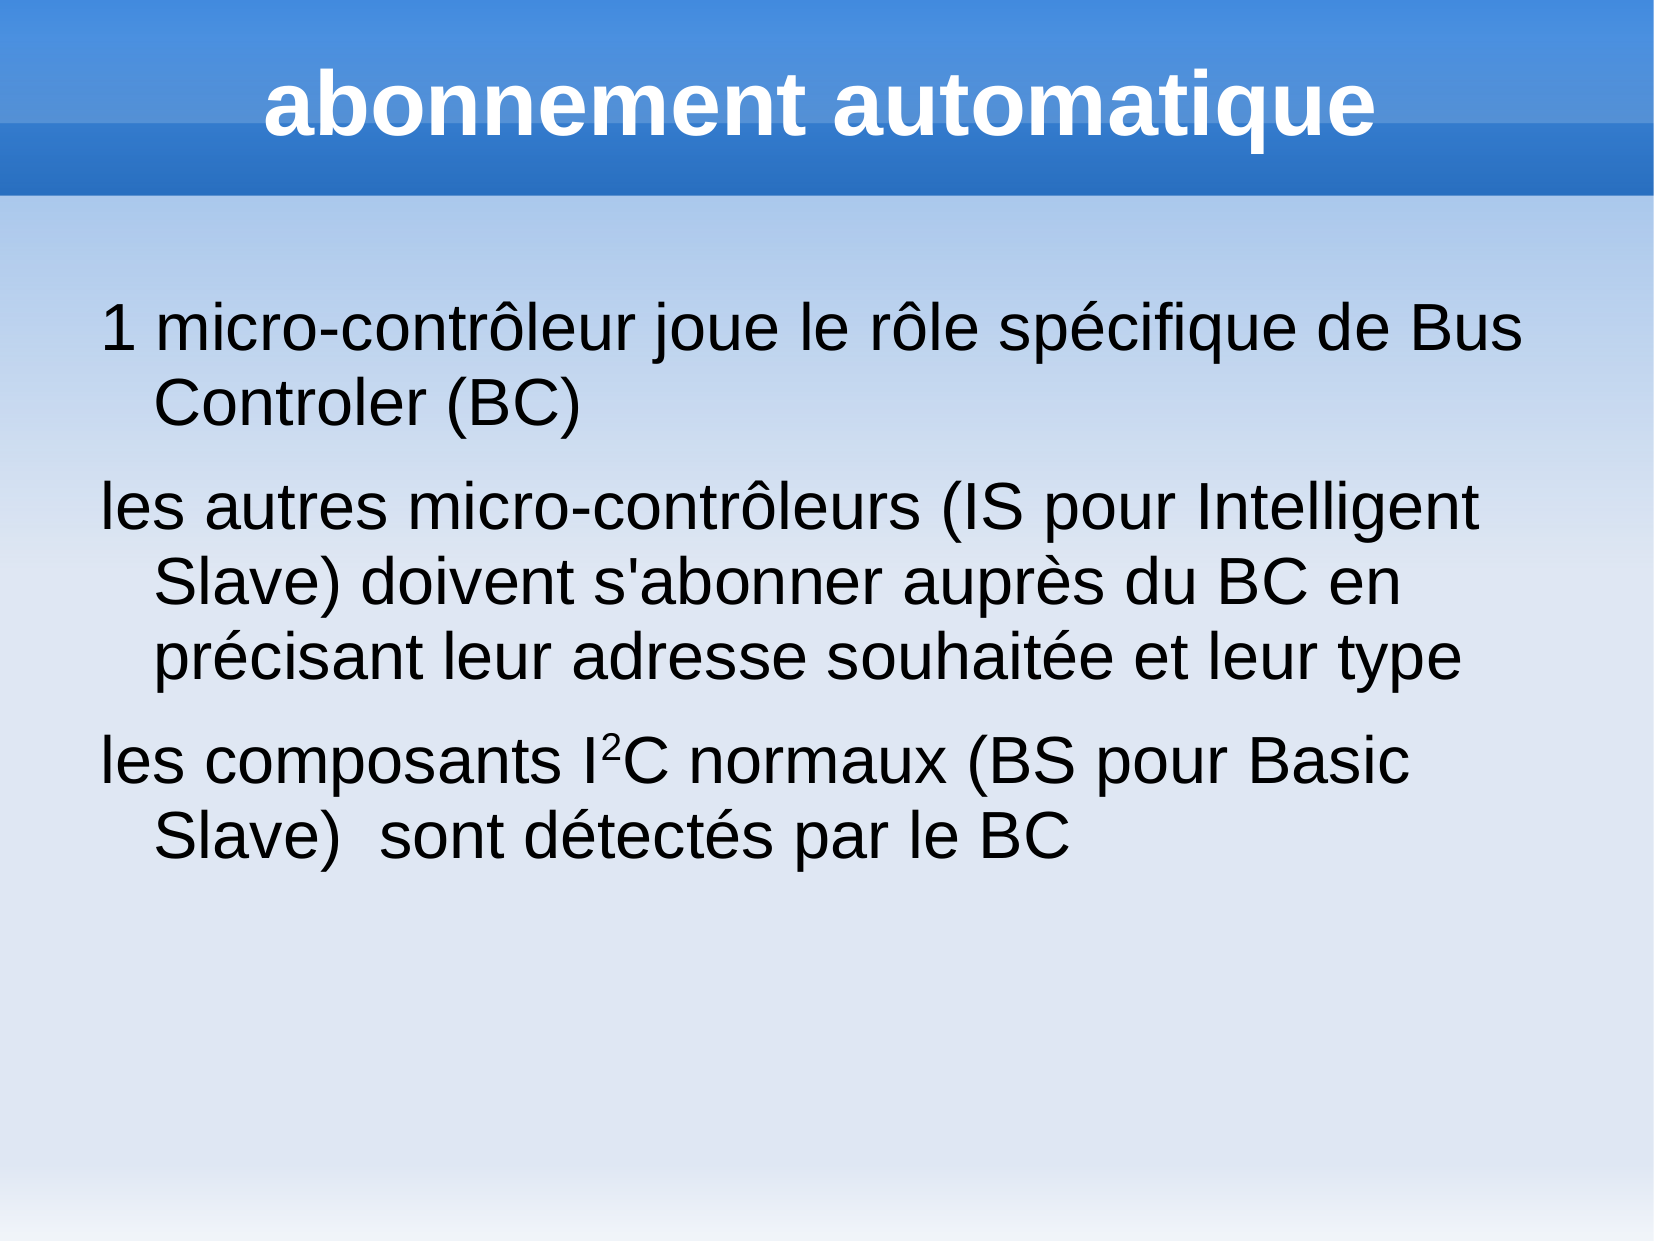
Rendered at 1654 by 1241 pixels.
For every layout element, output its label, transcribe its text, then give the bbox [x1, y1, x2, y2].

title abonnement automatique [76, 7, 1565, 200]
picture [0, 0, 1654, 1241]
list 1 micro-contrôleur joue le rôle spécifique de Bus Controler (BC) les autres micro-contrôleurs (IS pour Intelligent Slave) doivent s'abonner auprès du BC en précisant leur adresse souhaitée et leur type les composants I2C normaux (BS pour Basic Slave) sont détectés par le BC [82, 290, 1571, 1094]
